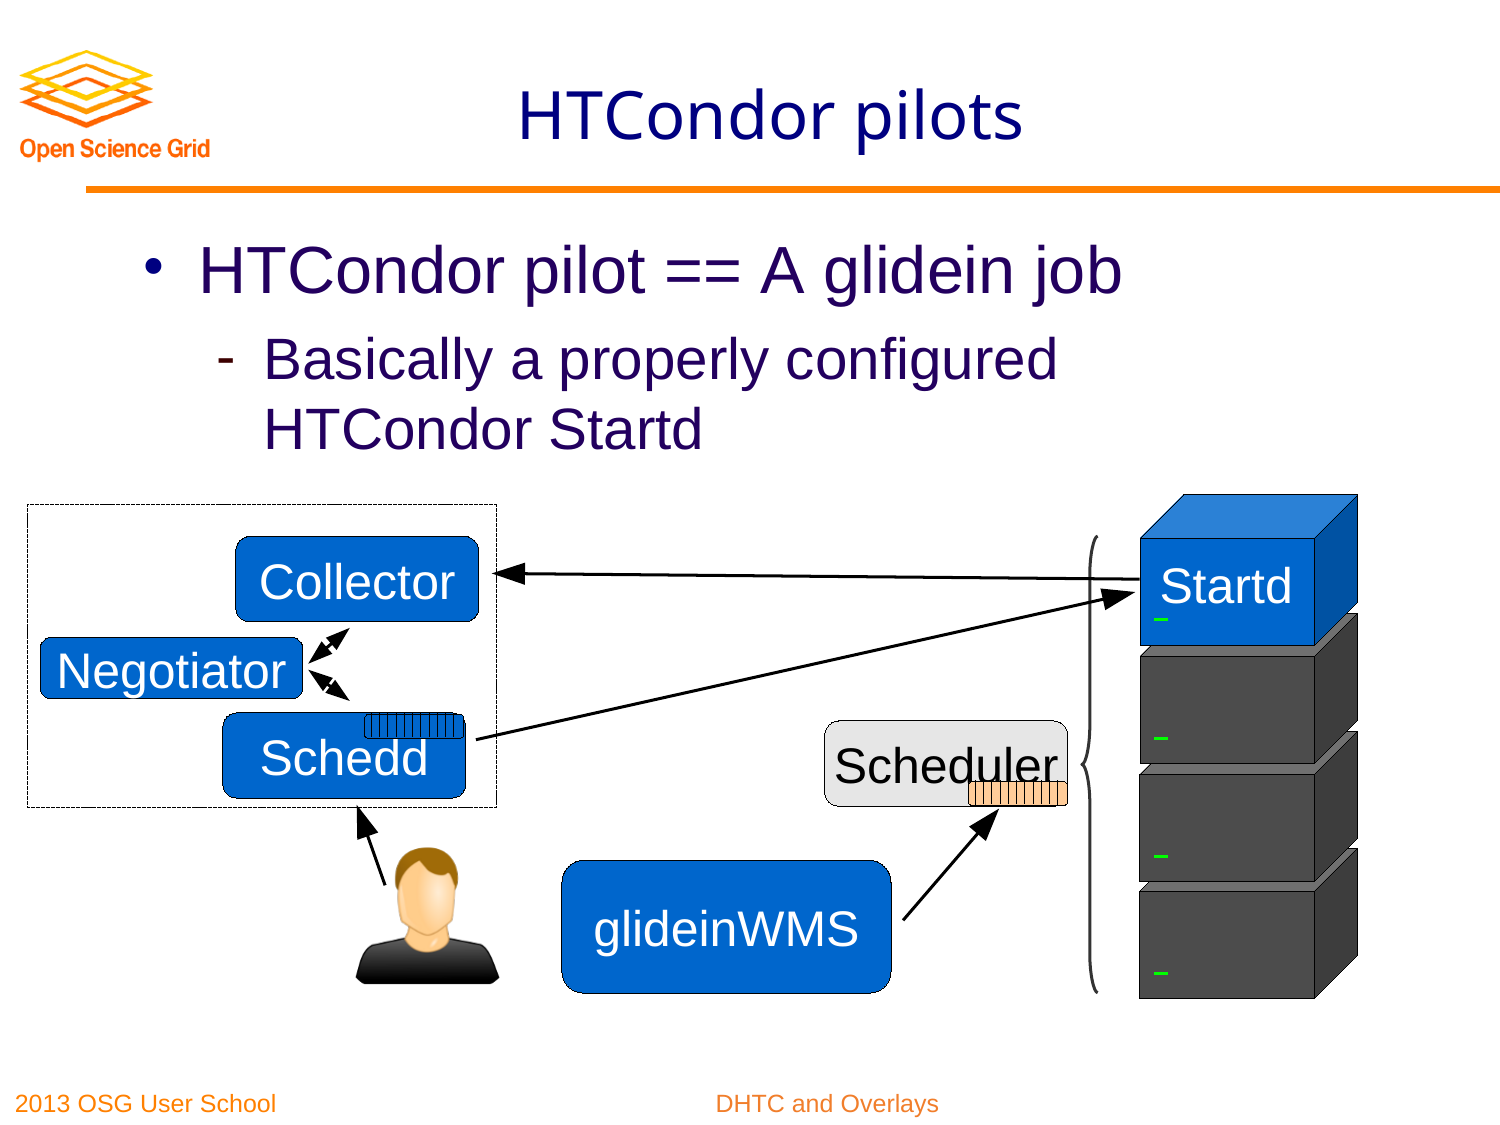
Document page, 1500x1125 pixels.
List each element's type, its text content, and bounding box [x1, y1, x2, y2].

text_box Negotiator [40, 637, 303, 699]
list HTCondor pilot == A glidein job Basically a properly configured HTCondor Startd [127, 218, 1403, 962]
text_box [1140, 613, 1358, 764]
text_box Collector [235, 536, 479, 622]
text_box [364, 714, 464, 739]
text_box Schedd [408, 751, 421, 772]
text_box Schedd [380, 751, 393, 772]
text_box Schedd [222, 712, 466, 799]
text_box Scheduler [954, 759, 967, 780]
text_box Scheduler [824, 720, 1068, 807]
picture [0, 27, 201, 179]
title HTCondor pilots [201, 18, 1342, 207]
picture [352, 837, 503, 988]
text_box [1139, 848, 1358, 999]
text_box [1139, 731, 1358, 882]
text_box glideinWMS [561, 860, 892, 994]
text_box Startd [1144, 546, 1309, 622]
text_box [968, 781, 1068, 806]
text_box [1140, 494, 1358, 646]
